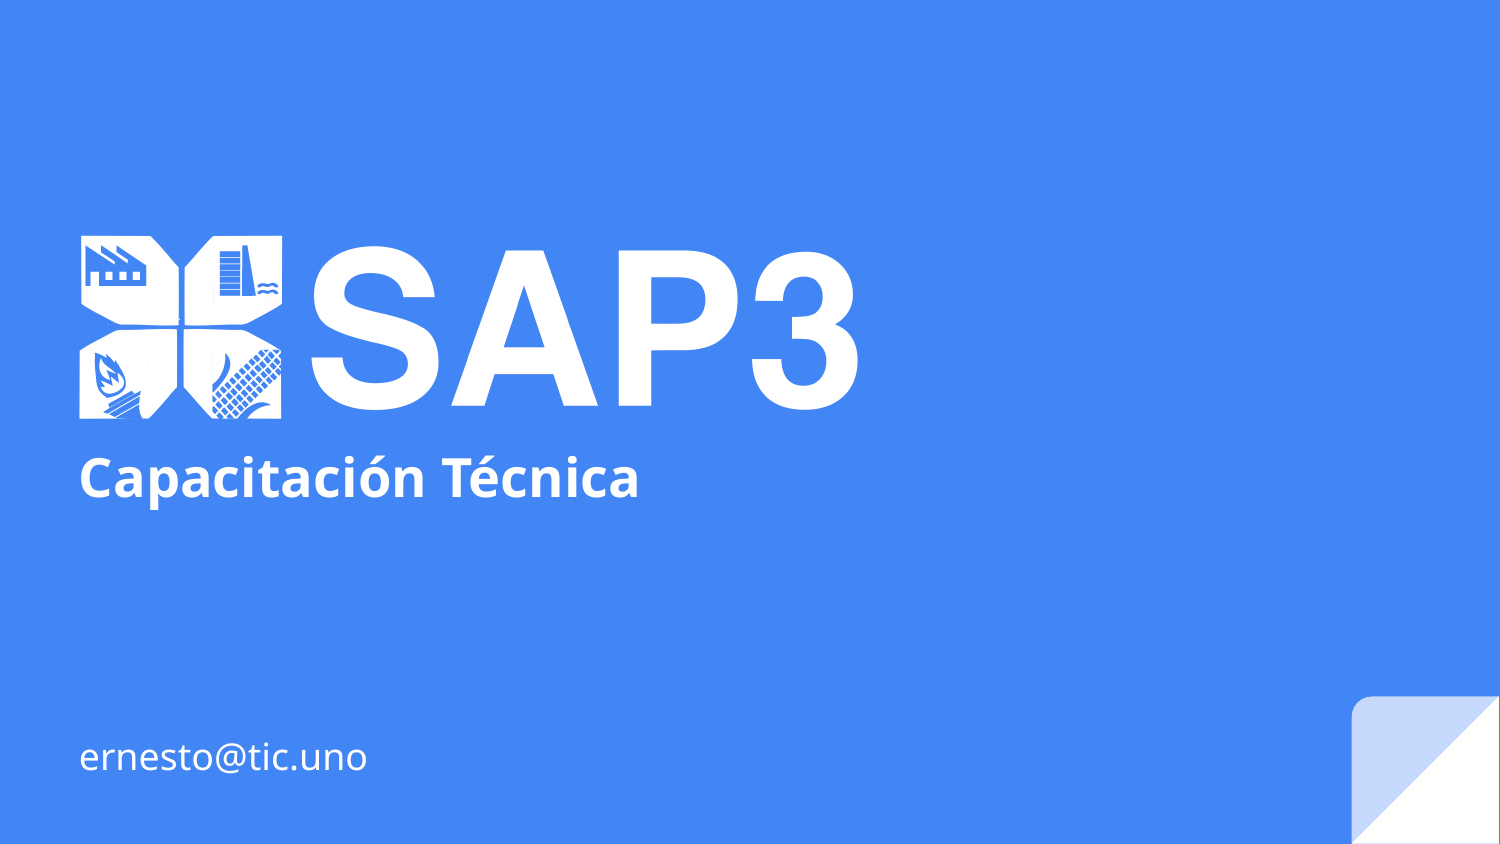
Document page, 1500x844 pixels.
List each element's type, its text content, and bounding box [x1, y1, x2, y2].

text_box Capacitación Técnica ernesto@tic.uno [64, 428, 1413, 499]
picture [70, 232, 866, 424]
